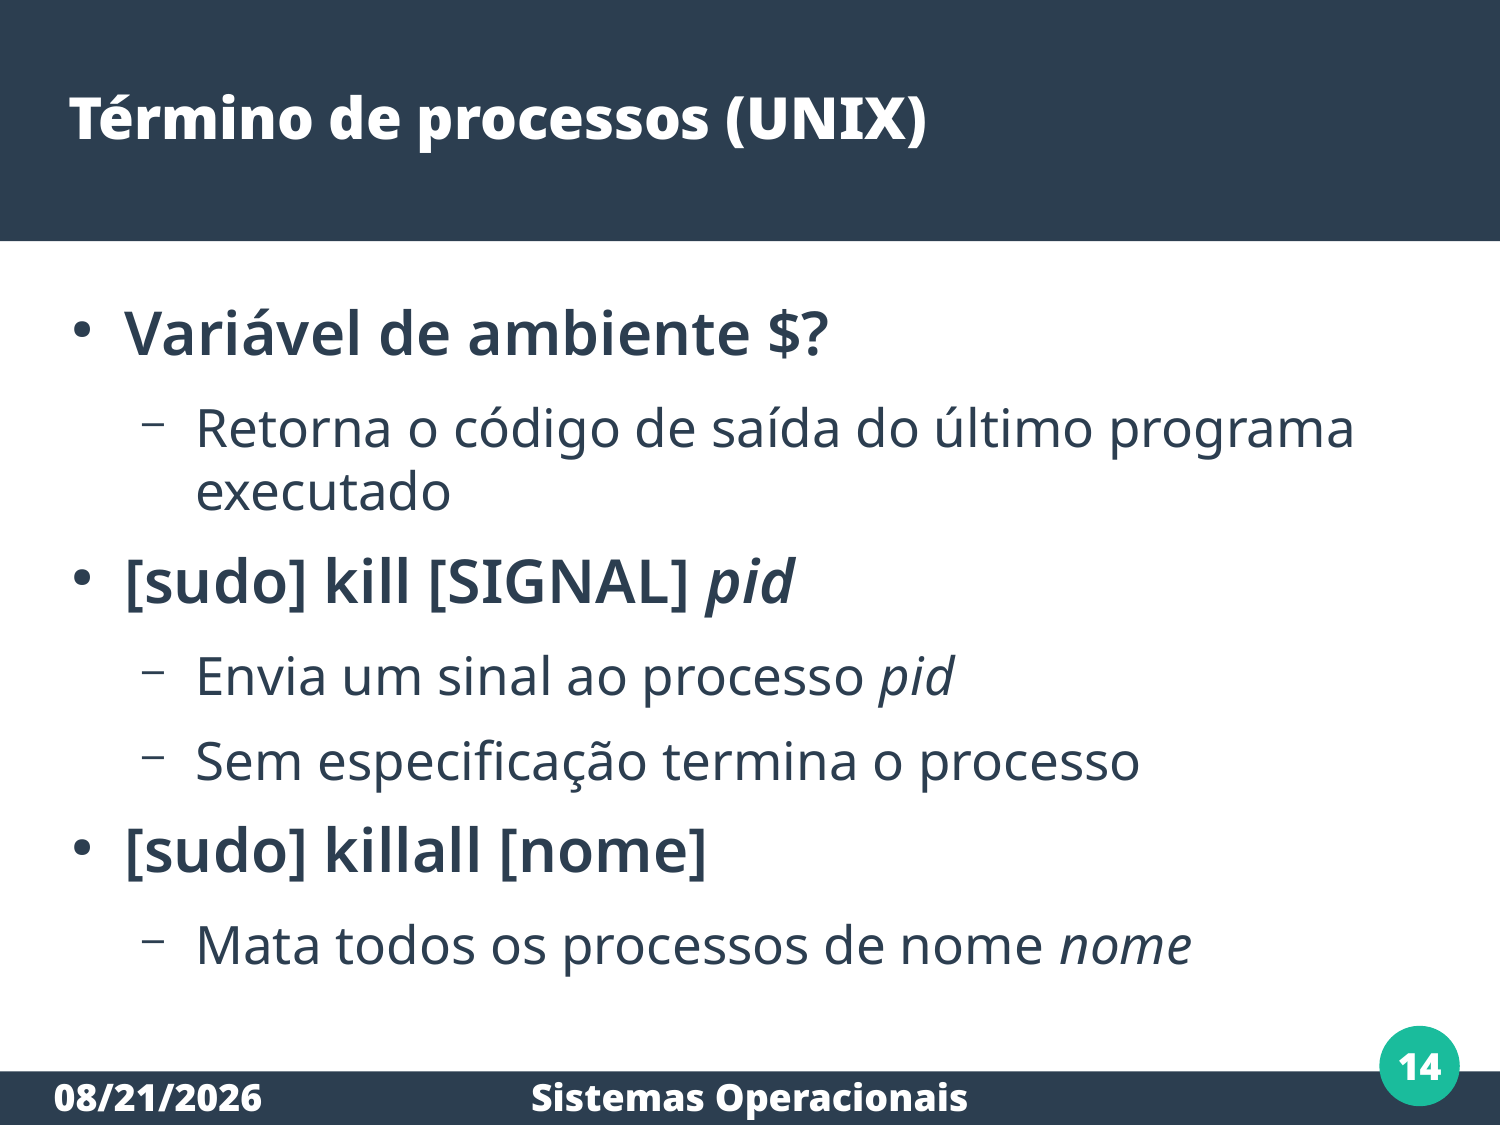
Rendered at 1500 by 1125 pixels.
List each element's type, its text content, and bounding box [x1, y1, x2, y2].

list Variável de ambiente $? Retorna o código de saída do último programa executado [sudo] kill [SIGNAL] pid Envia um sinal ao processo pid Sem especificação termina o processo [sudo] killall [nome] Mata todos os processos de nome nome [53, 294, 1447, 1045]
title Término de processos (UNIX) [53, 44, 1447, 188]
